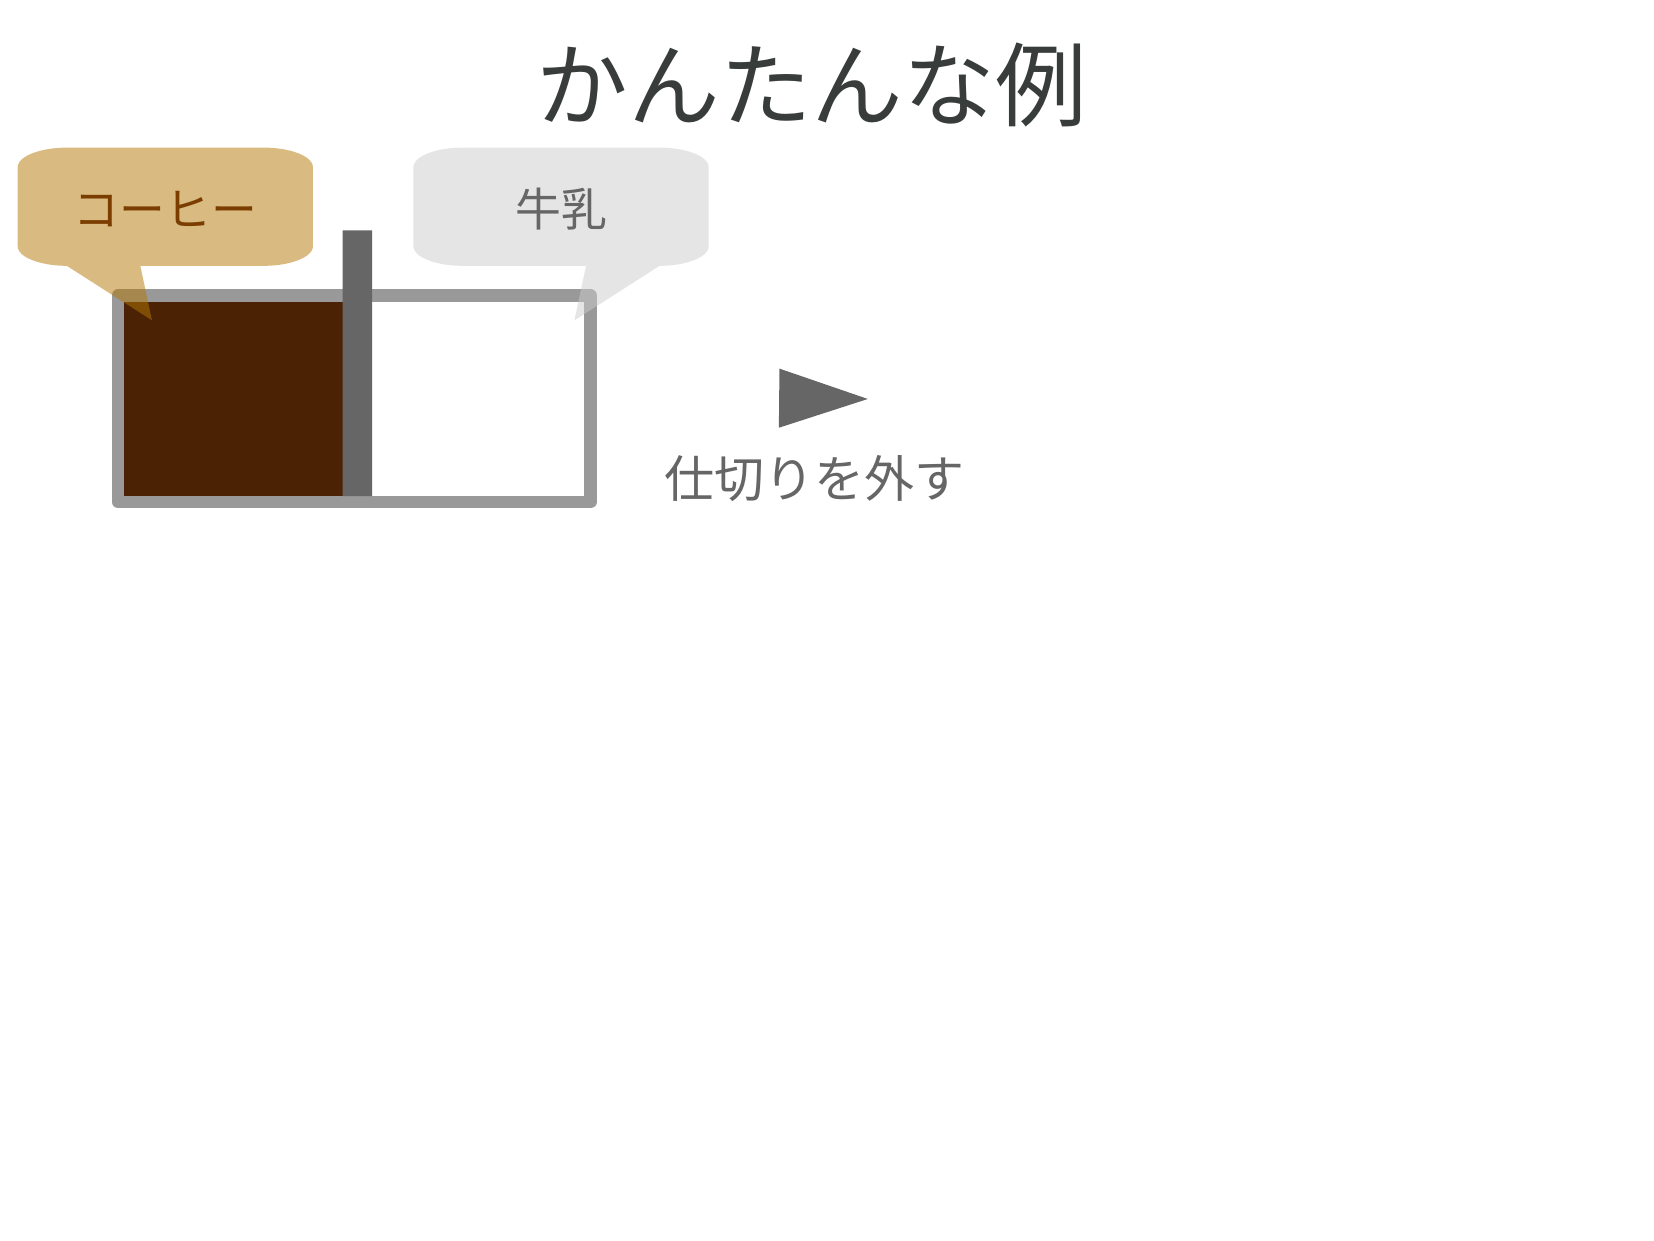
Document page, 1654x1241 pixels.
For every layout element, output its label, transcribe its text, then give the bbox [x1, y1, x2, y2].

text_box 牛乳 [413, 147, 709, 321]
text_box [778, 368, 868, 428]
text_box 仕切りを外す [649, 432, 1004, 520]
text_box コーヒー [17, 147, 313, 321]
text_box [124, 230, 584, 497]
title かんたんな例 [29, 5, 1595, 154]
